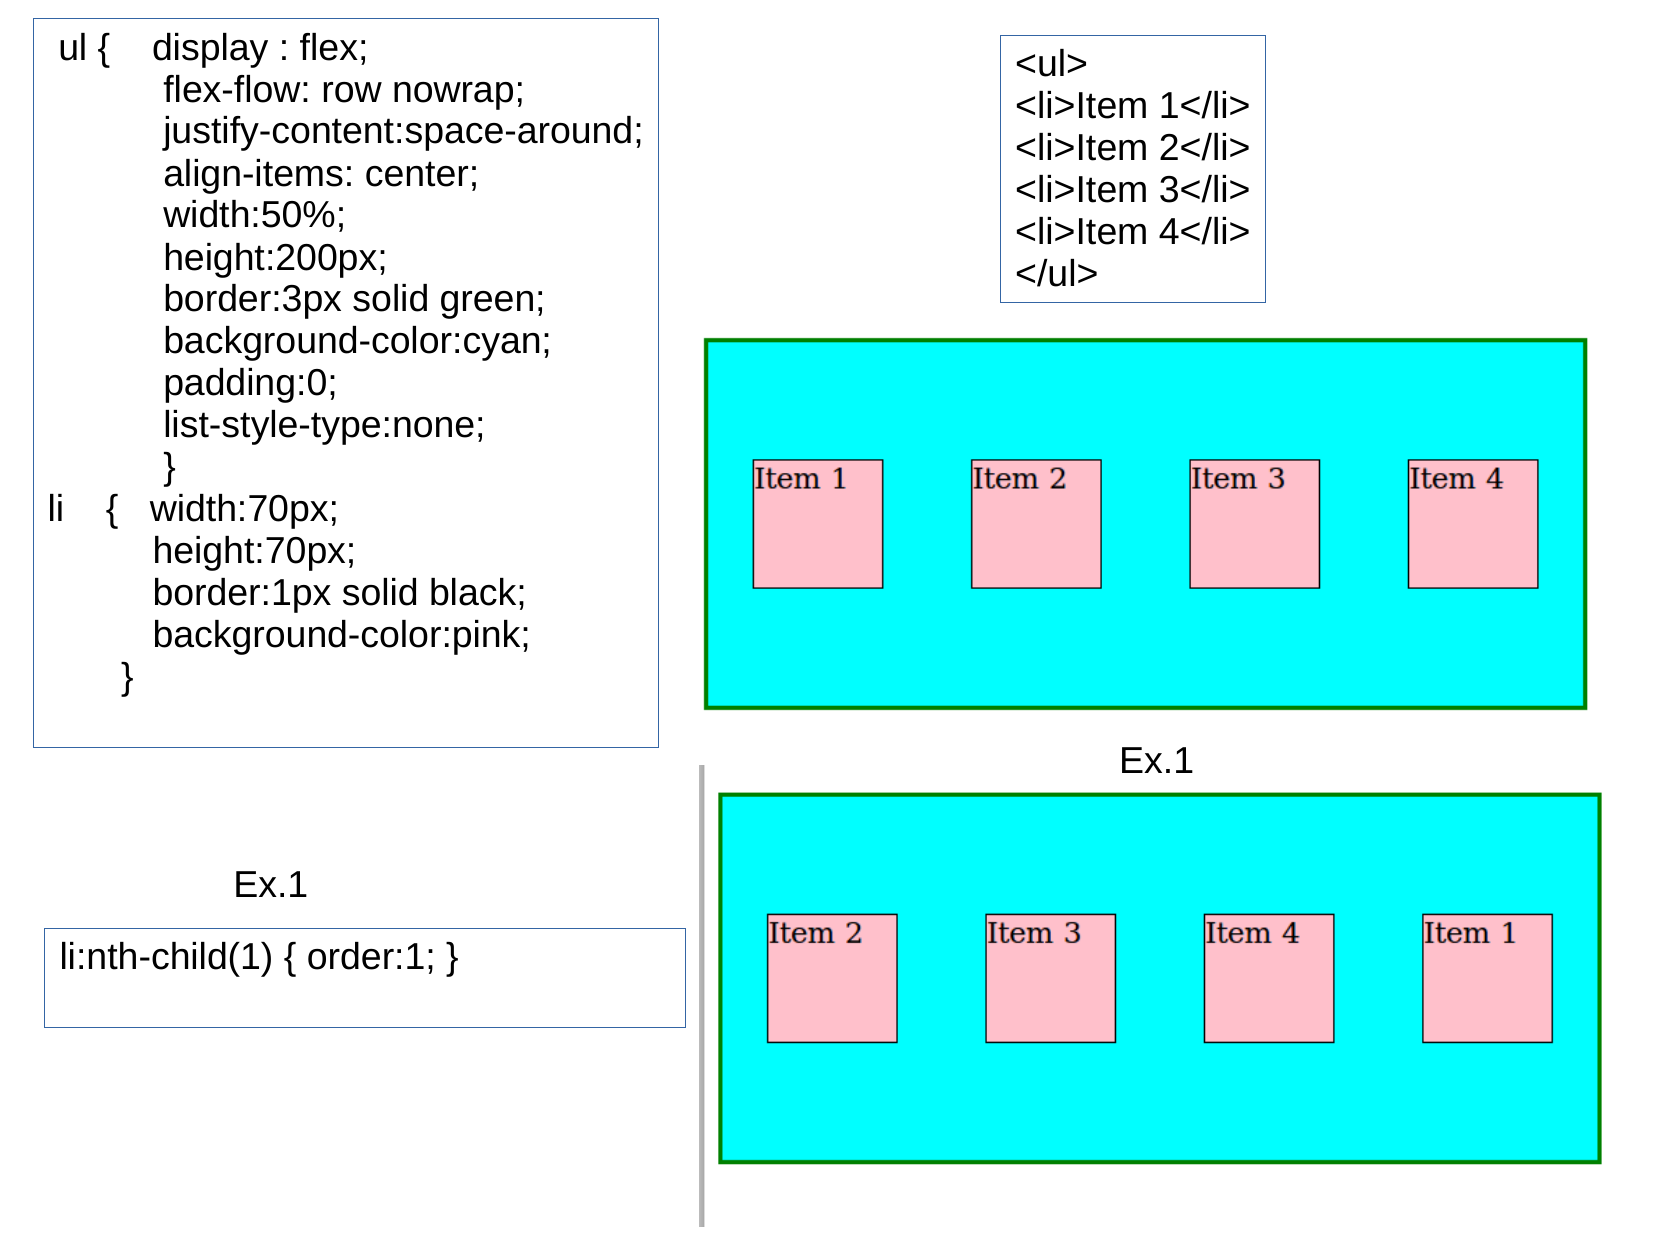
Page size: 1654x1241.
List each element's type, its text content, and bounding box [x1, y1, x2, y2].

text_box li:nth-child(1) { order:1; } [44, 928, 686, 1028]
text_box <ul> <li>Item 1</li> <li>Item 2</li> <li>Item 3</li> <li>Item 4</li> </ul> [1000, 35, 1266, 303]
text_box ul { display : flex; flex-flow: row nowrap; justify-content:space-around; align-items: center; width:50%; height:200px; border:3px solid green; background-color:cyan; padding:0; list-style-type:none; } li { width:70px; height:70px; border:1px solid black; background-color:pink; } [33, 18, 659, 748]
picture [699, 309, 1638, 1227]
text_box Ex.1 [1104, 732, 1209, 789]
text_box Ex.1 [218, 856, 324, 913]
